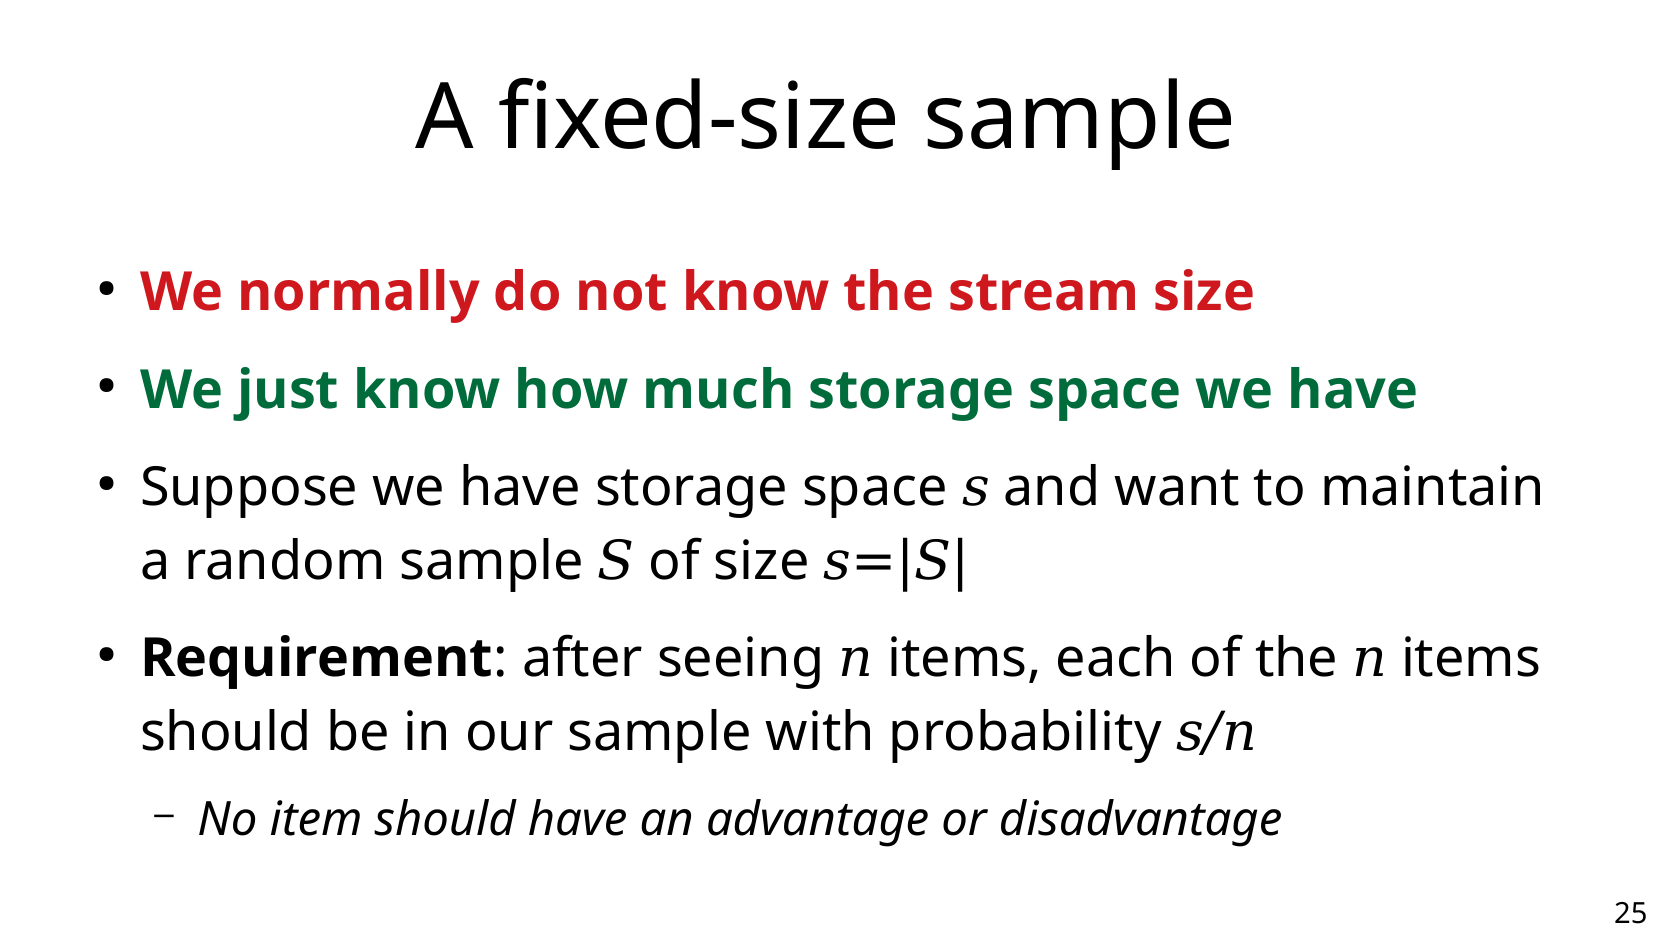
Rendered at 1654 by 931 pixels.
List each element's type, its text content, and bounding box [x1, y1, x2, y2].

title A fixed-size sample [82, 1, 1571, 226]
list We normally do not know the stream size We just know how much storage space we have Suppose we have storage space s and want to maintain a random sample S of size s=|S| Requirement: after seeing n items, each of the n items should be in our sample with probability s/n No item should have an advantage or disadvantage [82, 253, 1571, 864]
